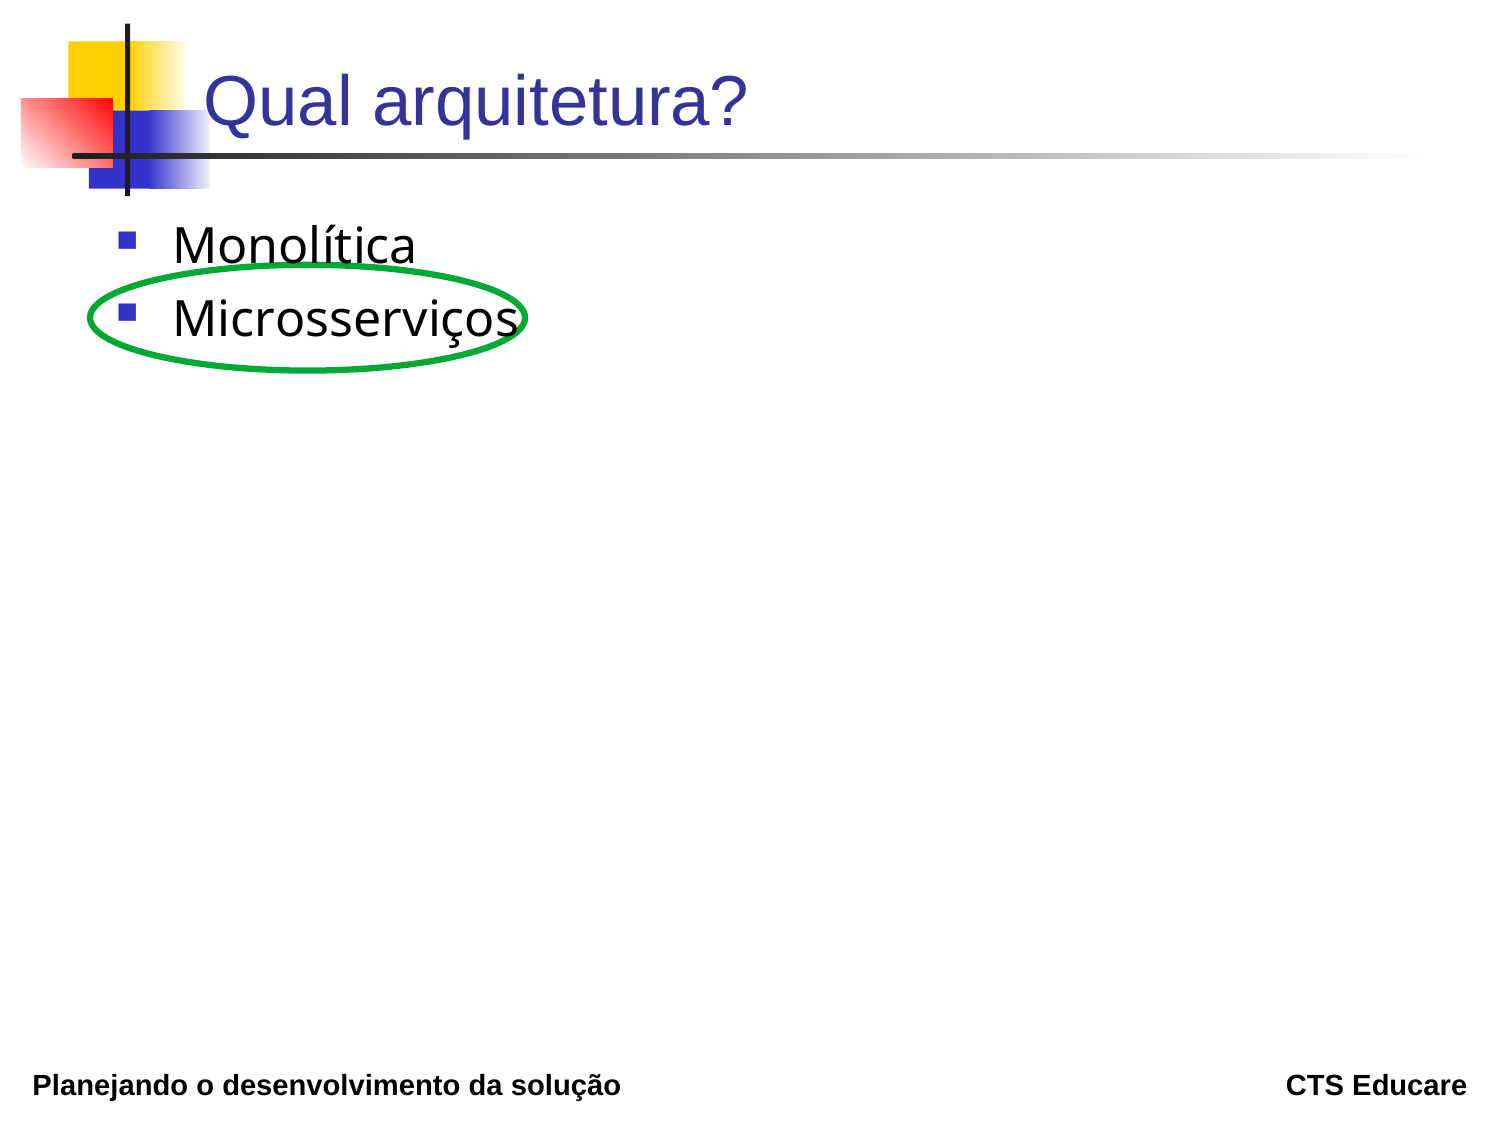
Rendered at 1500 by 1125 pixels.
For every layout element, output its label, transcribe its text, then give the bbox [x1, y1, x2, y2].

text_box [90, 301, 100, 334]
list Monolítica Microsserviços [100, 206, 1447, 1024]
title Qual arquitetura? [188, 46, 1468, 149]
